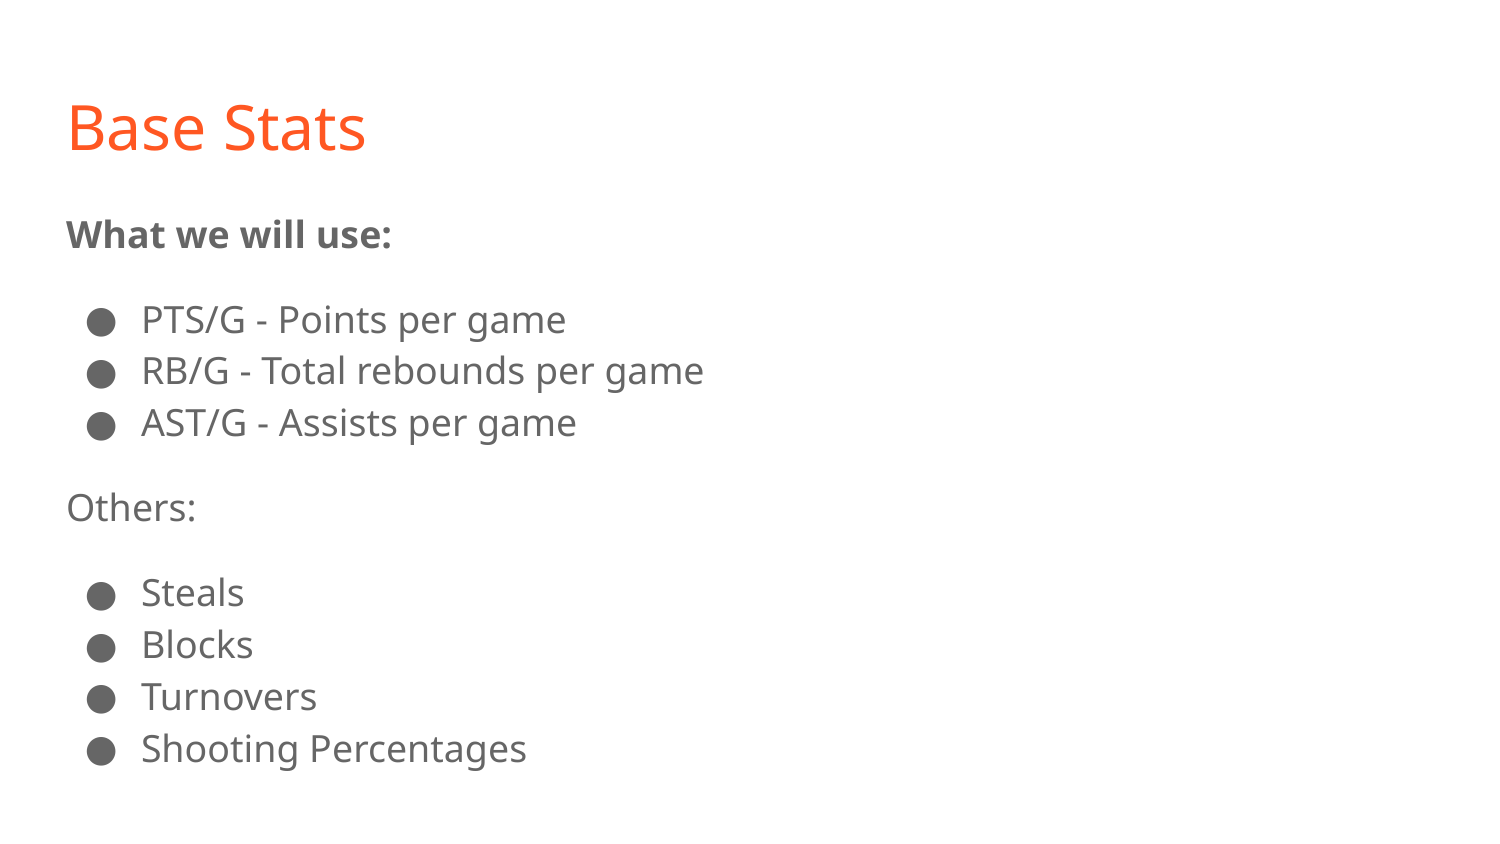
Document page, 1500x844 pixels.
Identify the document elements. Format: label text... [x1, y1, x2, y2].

title Base Stats [51, 72, 1449, 167]
list What we will use: PTS/G - Points per game RB/G - Total rebounds per game AST/G - Assists per game Others: Steals Blocks Turnovers Shooting Percentages [51, 189, 1449, 779]
